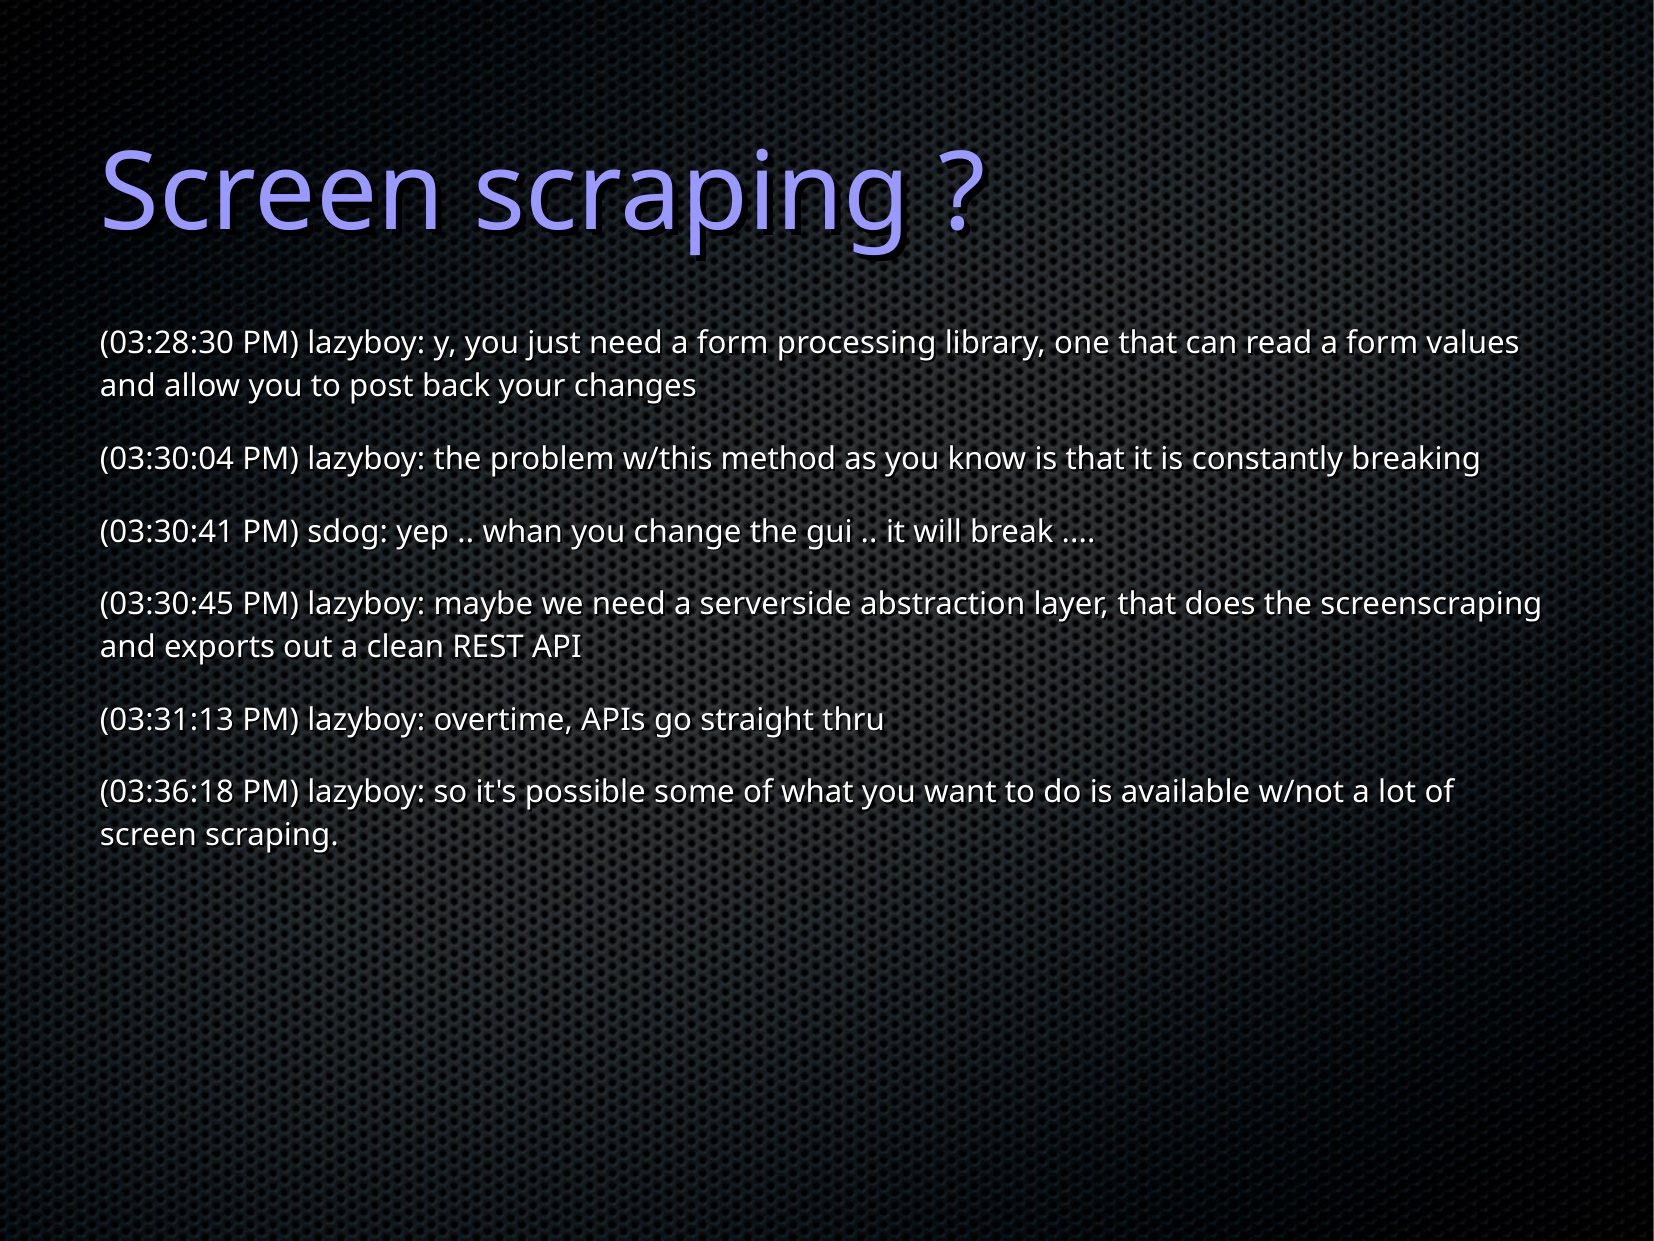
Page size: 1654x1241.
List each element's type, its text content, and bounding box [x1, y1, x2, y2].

title Screen scraping ? [100, 32, 1554, 320]
picture [0, 0, 1654, 1241]
list (03:28:30 PM) lazyboy: y, you just need a form processing library, one that can read a form values and allow you to post back your changes (03:30:04 PM) lazyboy: the problem w/this method as you know is that it is constantly breaking (03:30:41 PM) sdog: yep .. whan you change the gui .. it will break .... (03:30:45 PM) lazyboy: maybe we need a serverside abstraction layer, that does the screenscraping and exports out a clean REST API (03:31:13 PM) lazyboy: overtime, APIs go straight thru (03:36:18 PM) lazyboy: so it's possible some of what you want to do is available w/not a lot of screen scraping. [100, 320, 1554, 1191]
